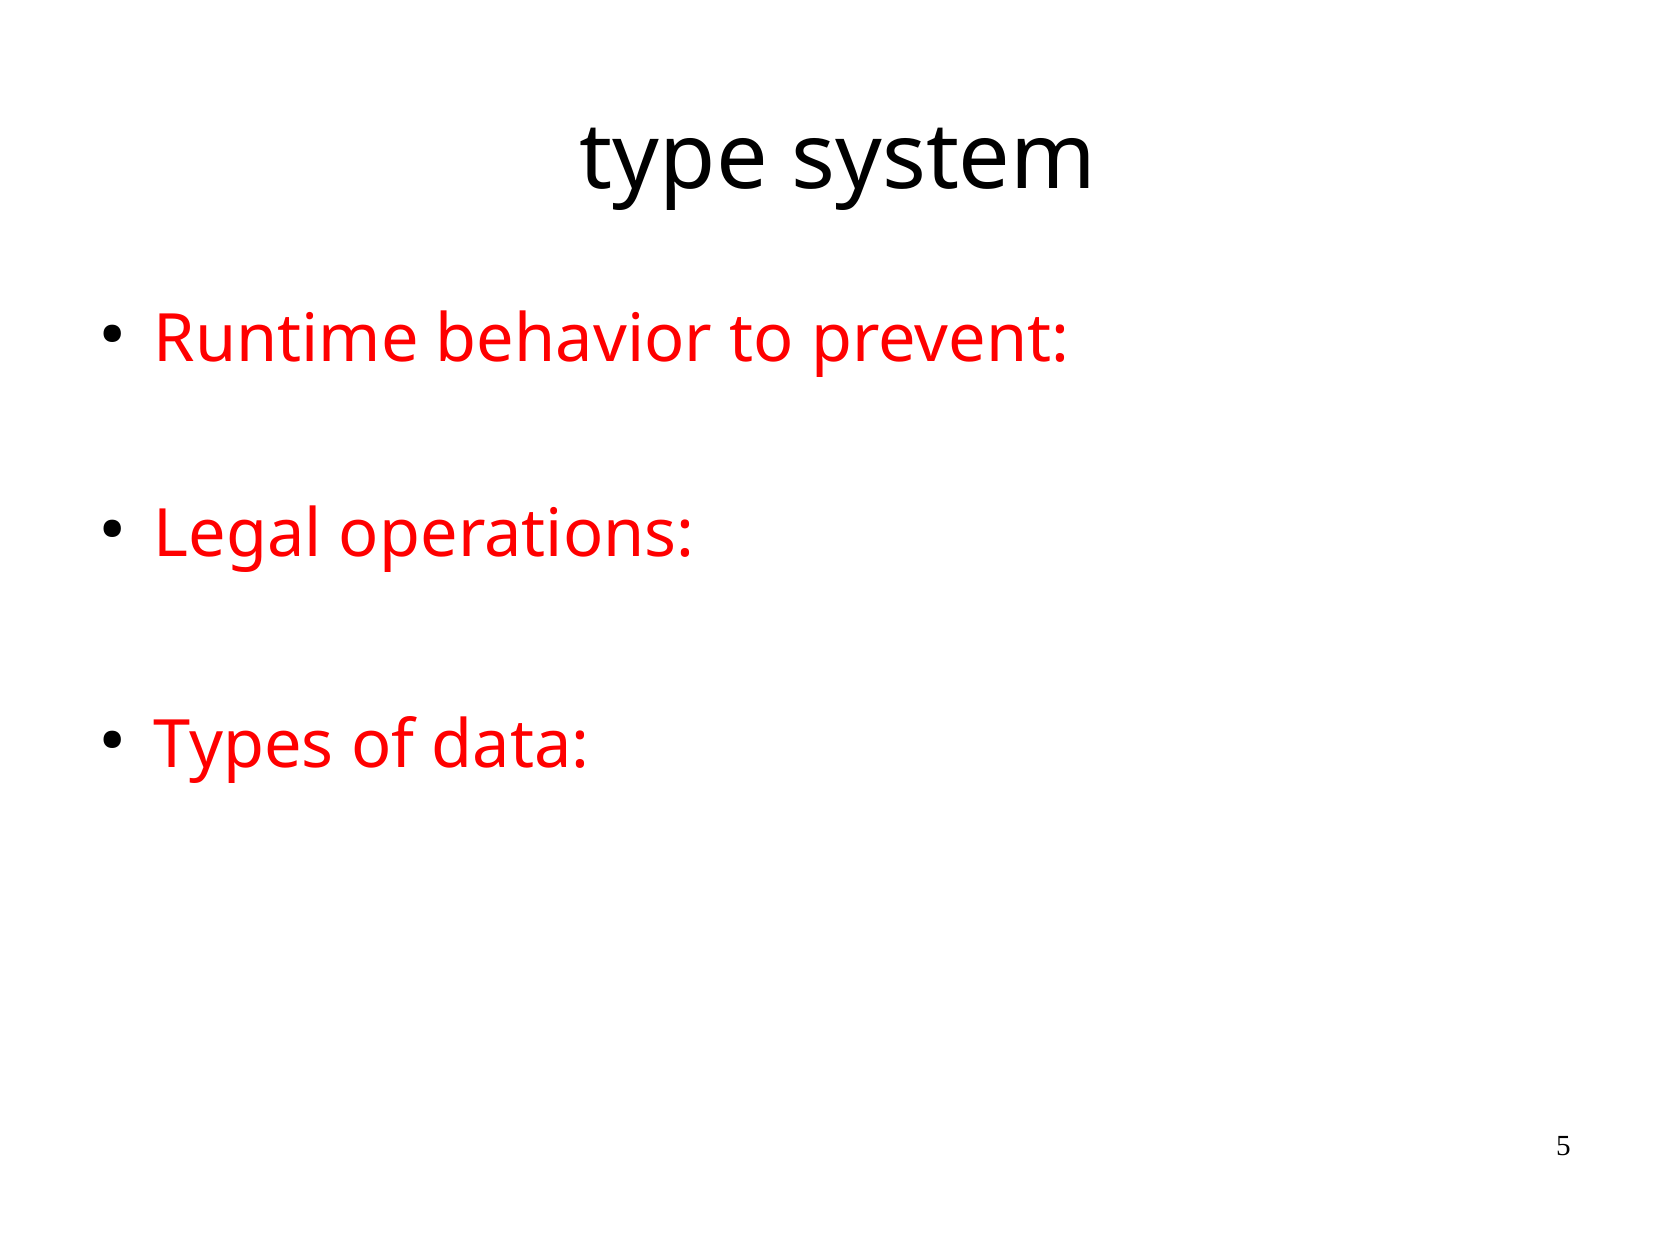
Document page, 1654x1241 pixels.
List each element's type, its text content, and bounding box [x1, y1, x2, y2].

list Runtime behavior to prevent: Legal operations: Types of data: [82, 290, 1613, 1109]
title type system [82, 49, 1571, 257]
